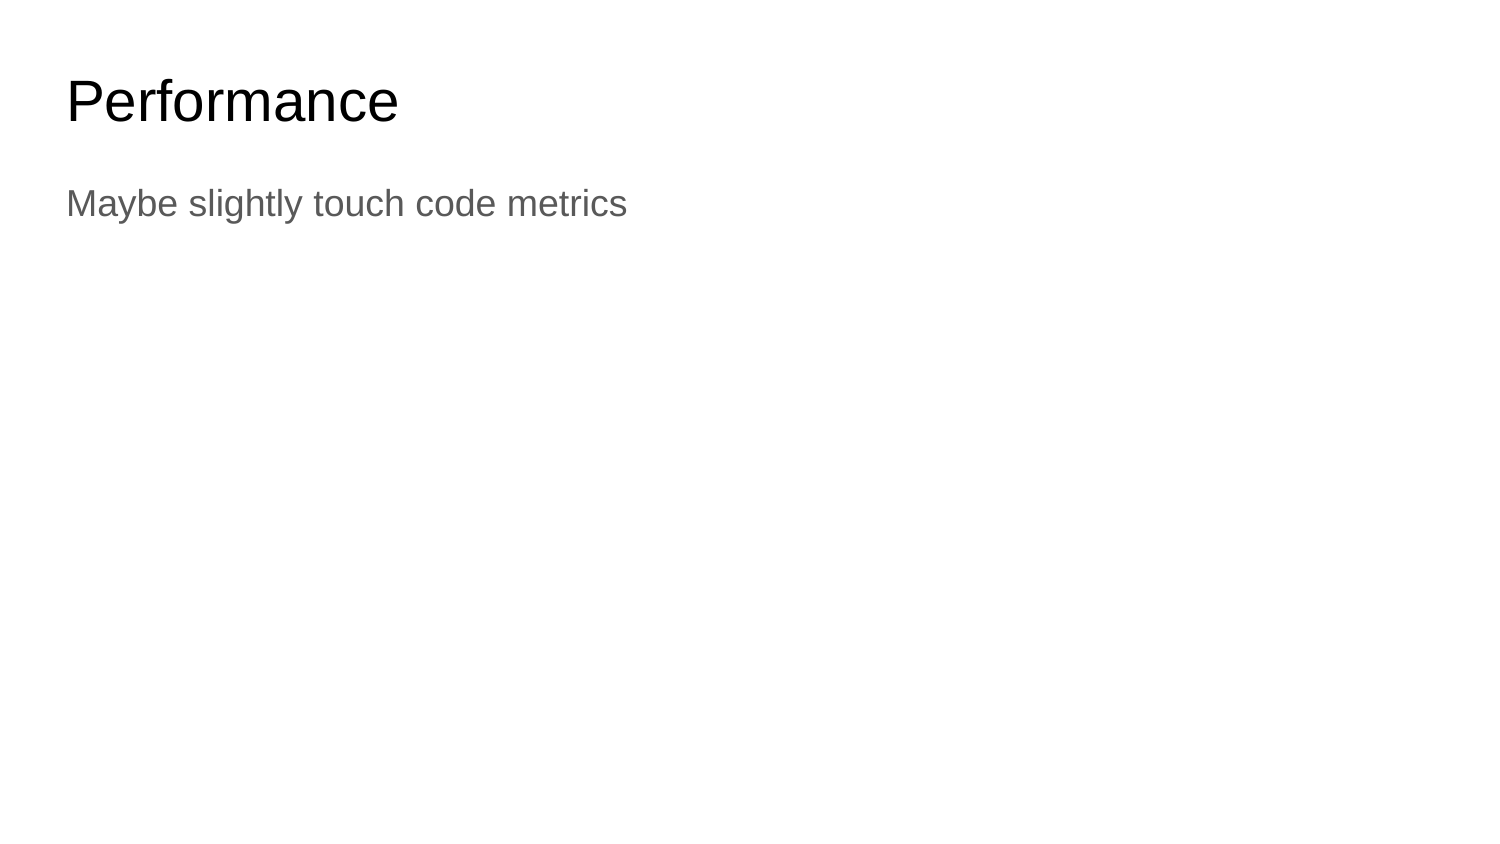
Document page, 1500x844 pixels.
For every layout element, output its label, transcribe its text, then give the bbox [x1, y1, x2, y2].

list Maybe slightly touch code metrics [51, 164, 1449, 811]
title Performance [51, 48, 1449, 142]
